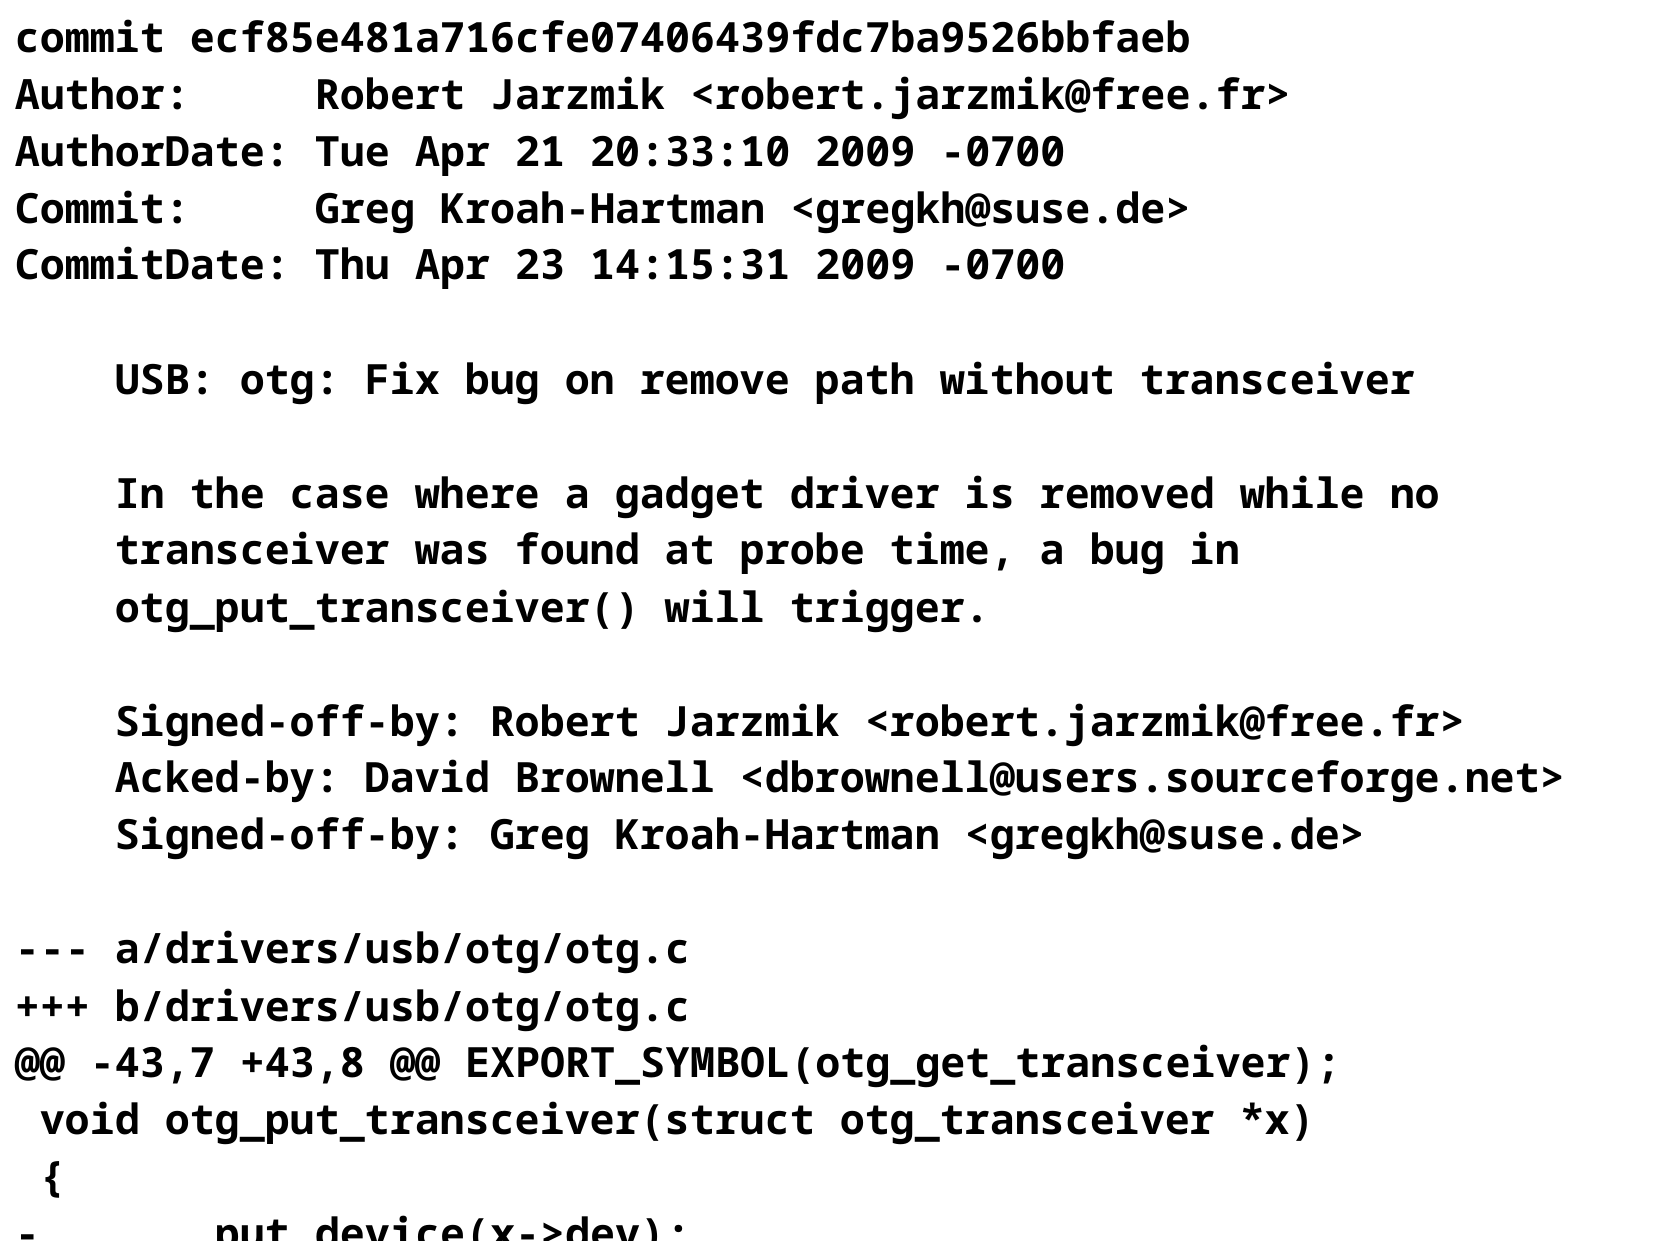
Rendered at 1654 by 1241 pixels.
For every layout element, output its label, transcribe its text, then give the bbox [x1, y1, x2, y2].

text_box commit ecf85e481a716cfe07406439fdc7ba9526bbfaeb Author: Robert Jarzmik <robert.jarzmik@free.fr> AuthorDate: Tue Apr 21 20:33:10 2009 -0700 Commit: Greg Kroah-Hartman <gregkh@suse.de> CommitDate: Thu Apr 23 14:15:31 2009 -0700 USB: otg: Fix bug on remove path without transceiver In the case where a gadget driver is removed while no transceiver was found at probe time, a bug in otg_put_transceiver() will trigger. Signed-off-by: Robert Jarzmik <robert.jarzmik@free.fr> Acked-by: David Brownell <dbrownell@users.sourceforge.net> Signed-off-by: Greg Kroah-Hartman <gregkh@suse.de> --- a/drivers/usb/otg/otg.c +++ b/drivers/usb/otg/otg.c @@ -43,7 +43,8 @@ EXPORT_SYMBOL(otg_get_transceiver); void otg_put_transceiver(struct otg_transceiver *x) { - put_device(x->dev); + if (x) + put_device(x->dev); } [0, 0, 1654, 1227]
